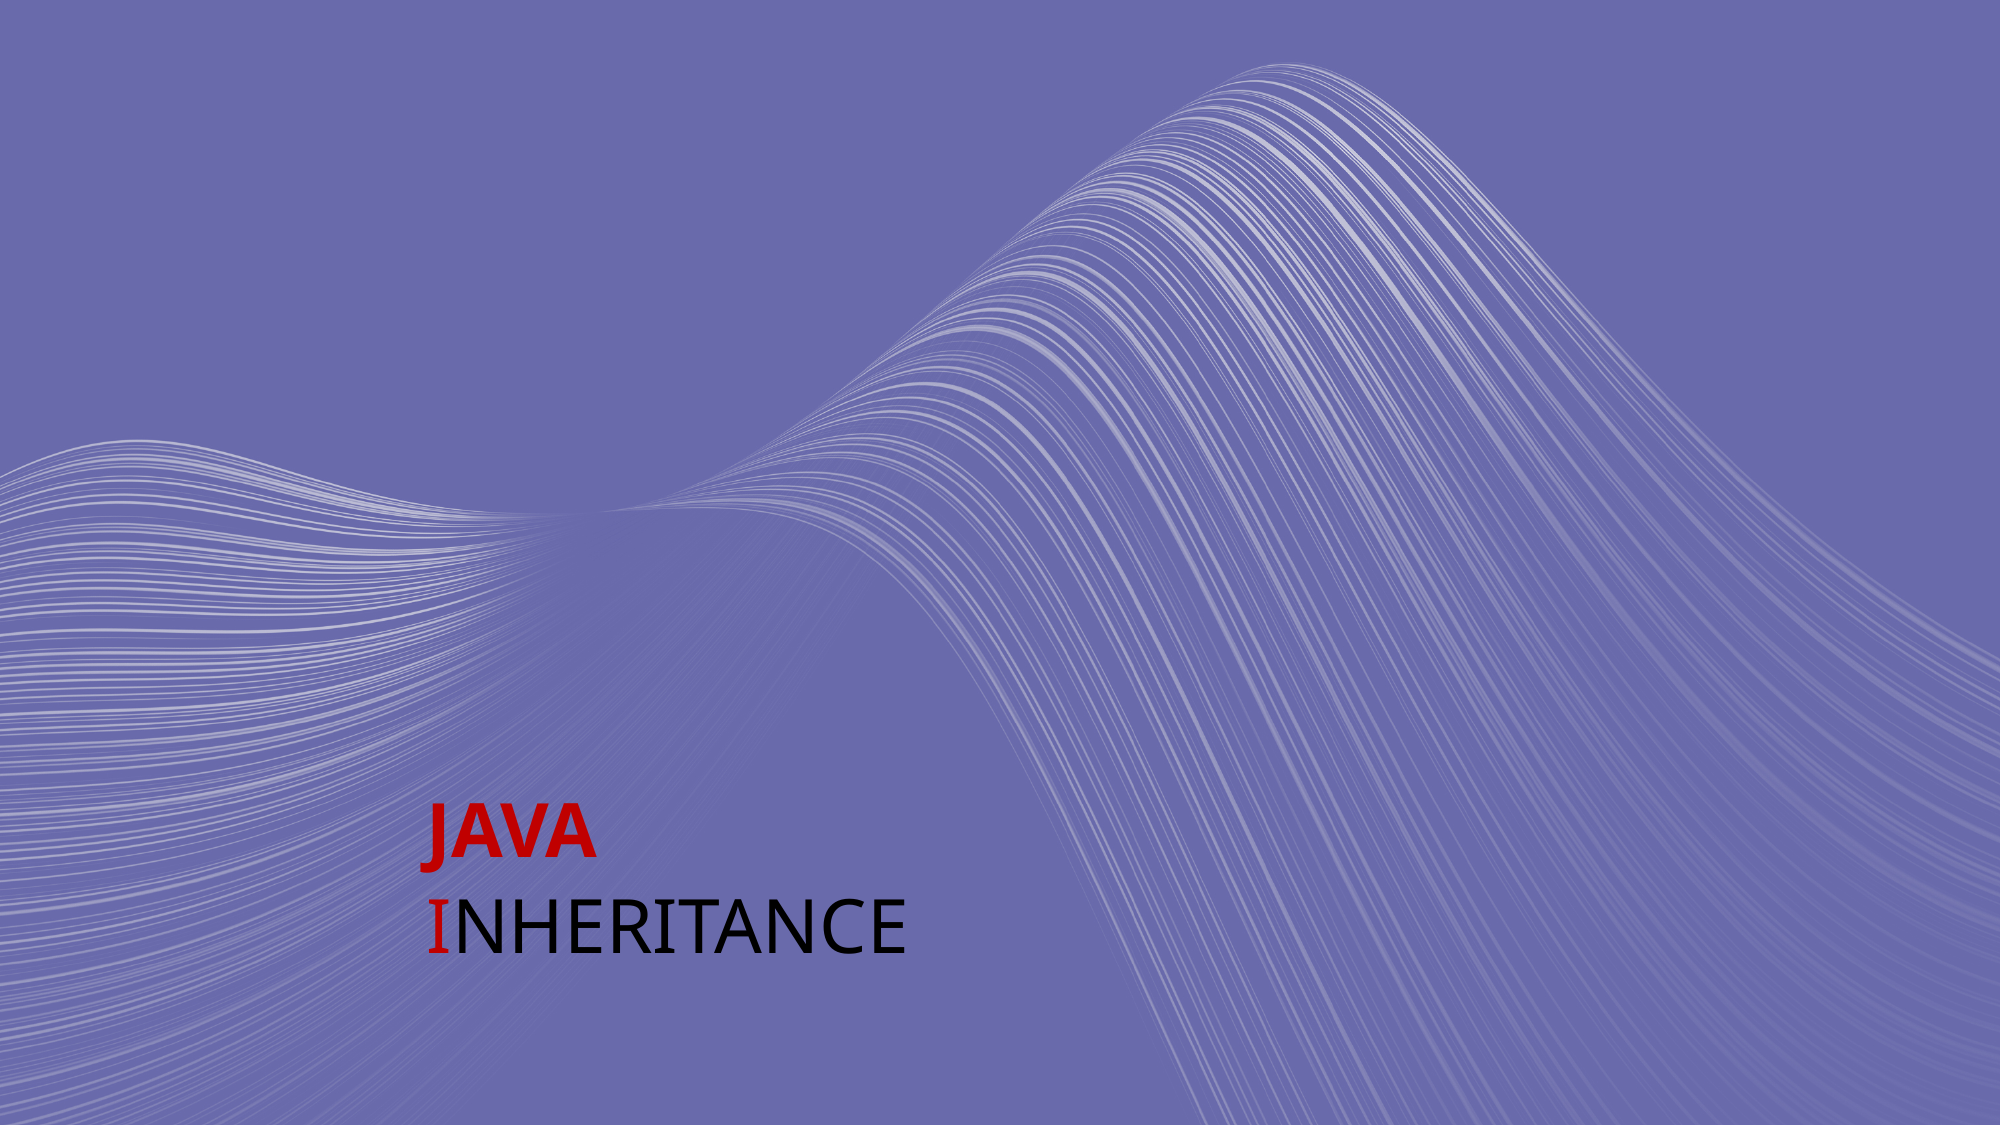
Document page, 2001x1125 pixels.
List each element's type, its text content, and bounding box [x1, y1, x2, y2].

title Java Inheritance [411, 769, 1446, 1105]
picture [0, 0, 2000, 1125]
